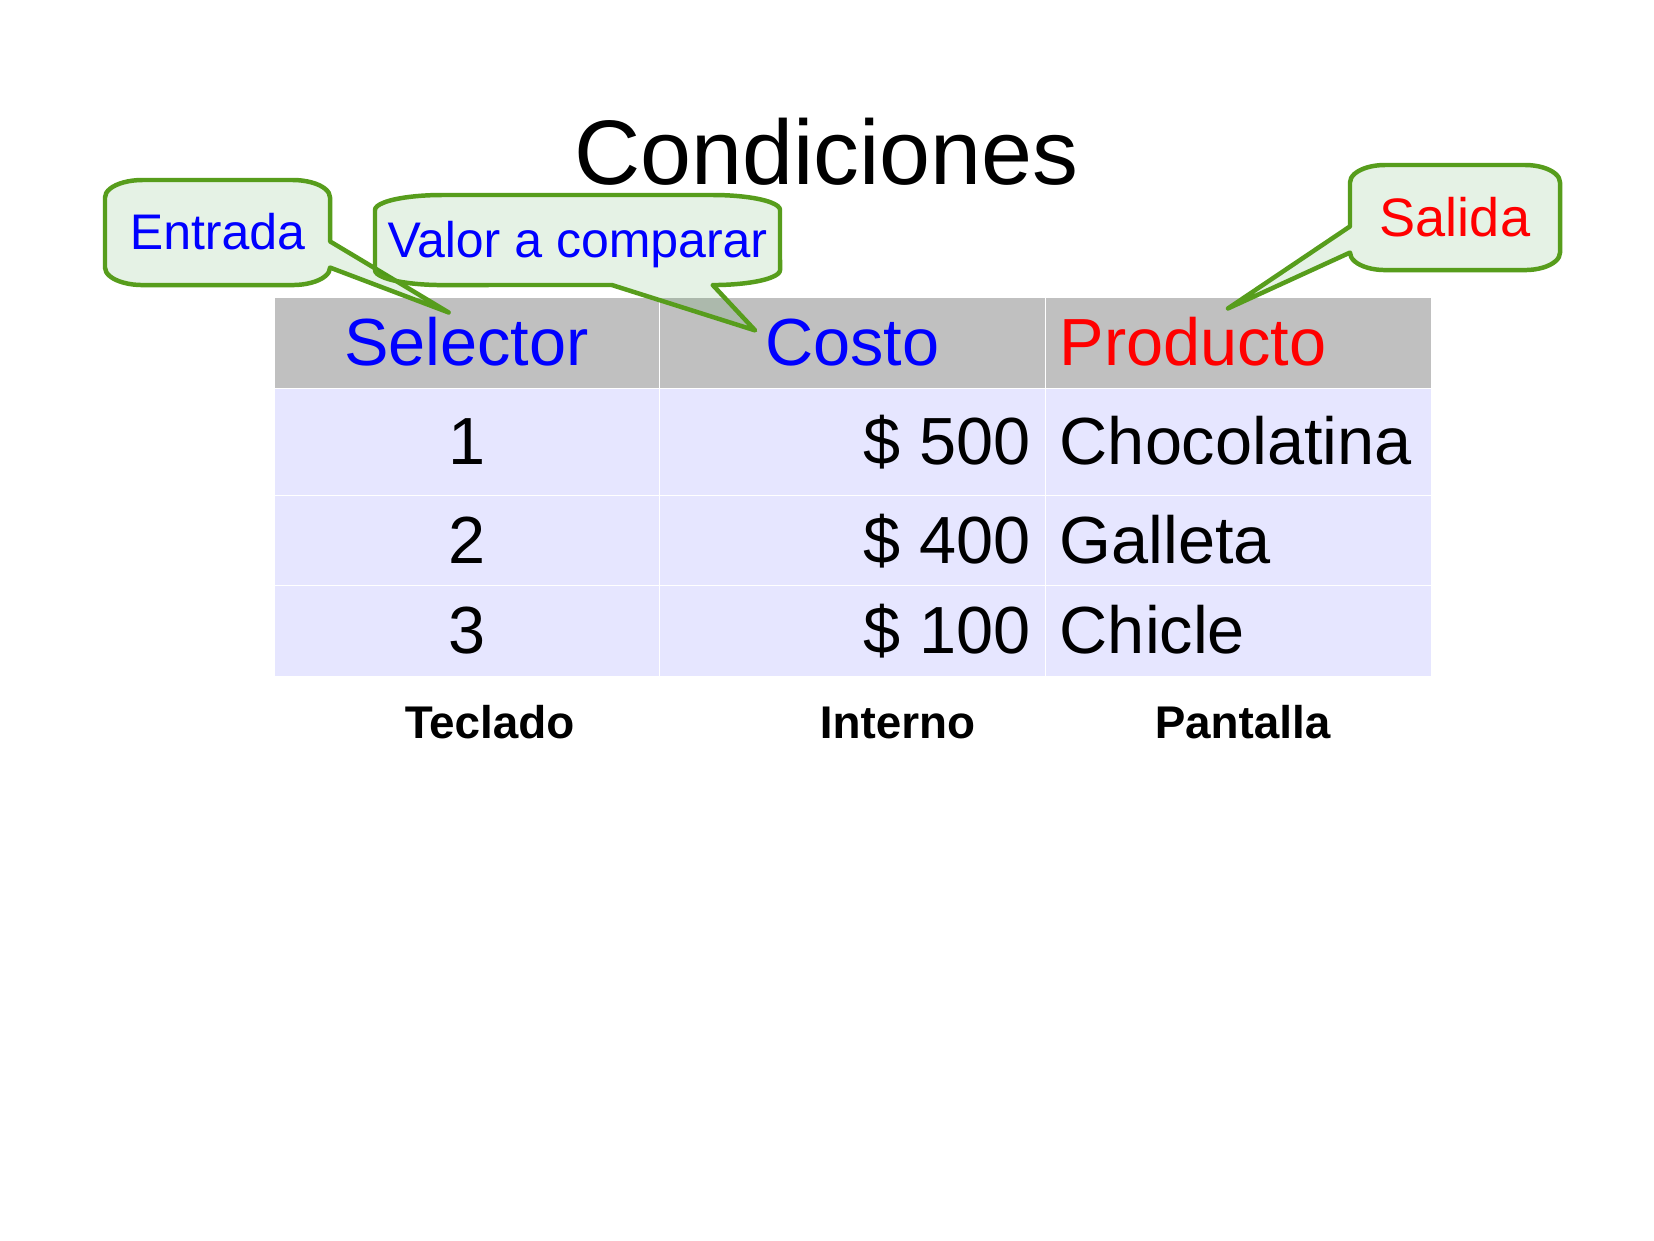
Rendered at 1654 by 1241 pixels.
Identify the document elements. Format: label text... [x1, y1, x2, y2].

table_header Producto [1046, 298, 1431, 388]
title Condiciones [82, 49, 1571, 257]
table_cell $ 100 [660, 586, 1045, 676]
text_box Salida [1227, 165, 1561, 309]
table_cell 2 [275, 496, 659, 585]
table_cell $ 500 [660, 389, 1045, 495]
table_header Selector [275, 298, 659, 388]
text_box Entrada [105, 180, 449, 313]
text_box Pantalla [1140, 690, 1346, 757]
table_header Costo [660, 298, 1045, 388]
text_box Interno [805, 690, 991, 757]
text_box Teclado [390, 690, 590, 757]
text_box Valor a comparar [375, 195, 781, 331]
table_cell Chocolatina [1046, 389, 1431, 495]
table_cell Chicle [1046, 586, 1431, 676]
table_cell $ 400 [660, 496, 1045, 585]
table_cell 1 [275, 389, 659, 495]
table_cell 3 [275, 586, 659, 676]
table_cell Galleta [1046, 496, 1431, 585]
